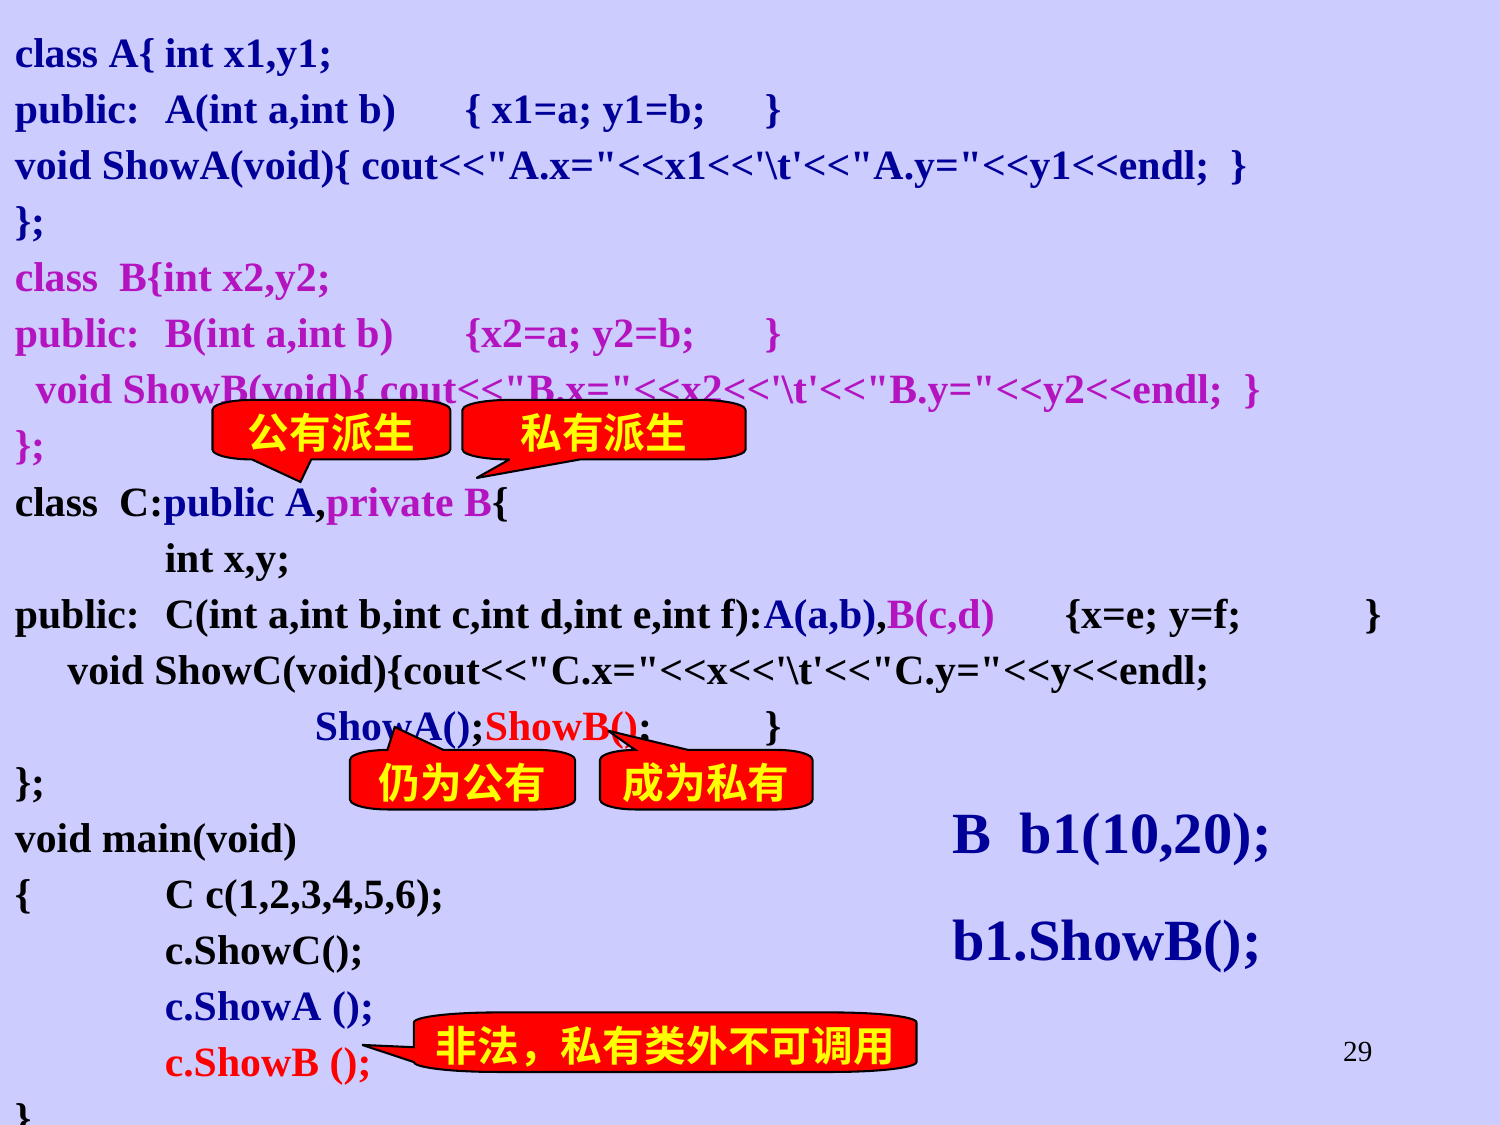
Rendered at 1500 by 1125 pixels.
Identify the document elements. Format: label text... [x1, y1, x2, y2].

text_box 私有派生 [462, 399, 746, 479]
text_box 成为私有 [600, 730, 813, 810]
text_box class A{ int x1,y1; public: A(int a,int b) { x1=a; y1=b; } void ShowA(void){ cout<<"A.x="<<x1<<'\t'<<"A.y="<<y1<<endl; } }; class B{int x2,y2; public: B(int a,int b) {x2=a; y2=b; } void ShowB(void){ cout<<"B.x="<<x2<<'\t'<<"B.y="<<y2<<endl; } }; class C:public A,private B{ int x,y; public: C(int a,int b,int c,int d,int e,int f):A(a,b),B(c,d) {x=e; y=f; } void ShowC(void){cout<<"C.x="<<x<<'\t'<<"C.y="<<y<<endl; ShowA();ShowB(); } }; void main(void) { C c(1,2,3,4,5,6); c.ShowC(); c.ShowA (); c.ShowB (); } [0, 35, 1463, 1125]
text_box 仍为公有 [350, 727, 576, 810]
text_box 非法，私有类外不可调用 [362, 1012, 917, 1072]
text_box B b1(10,20); b1.ShowB(); [937, 787, 1401, 980]
text_box 公有派生 [212, 399, 451, 482]
